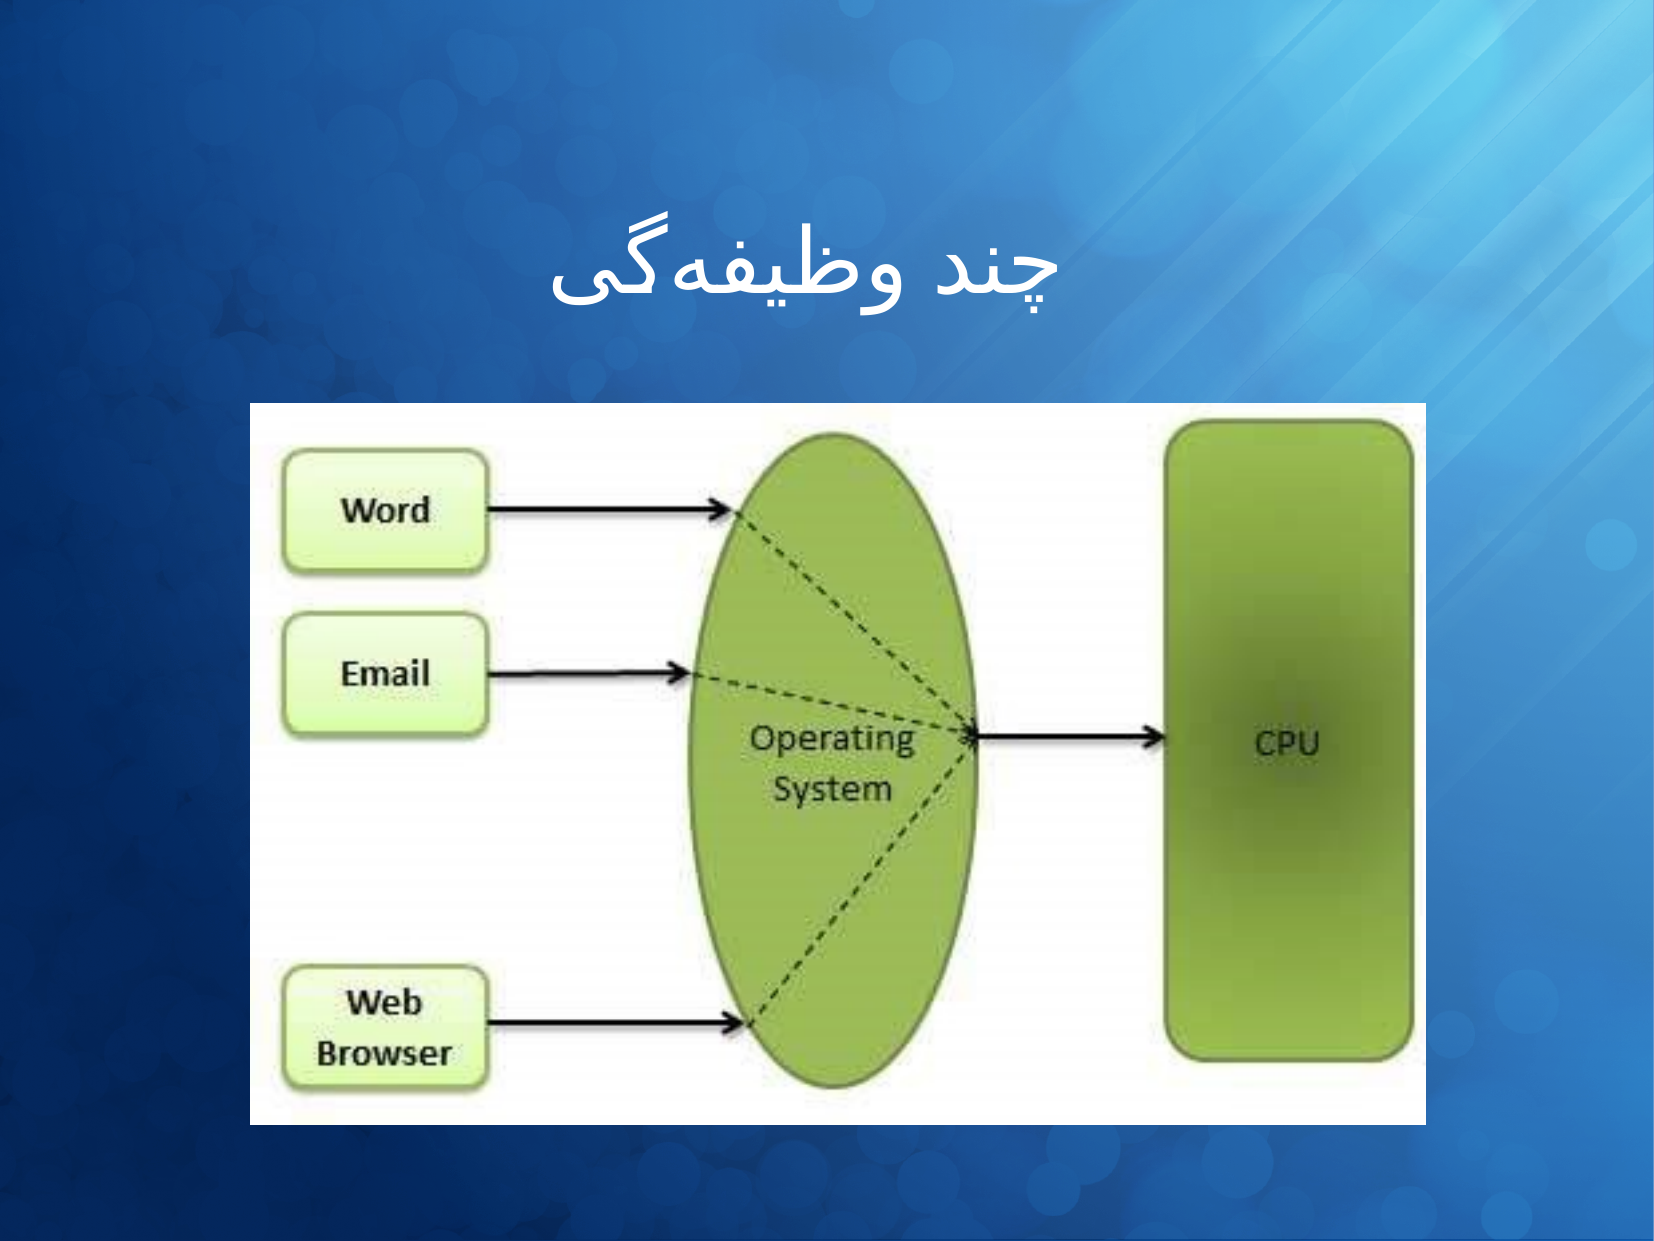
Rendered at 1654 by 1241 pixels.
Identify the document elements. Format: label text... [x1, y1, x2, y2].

picture [0, 0, 1654, 1241]
title چند وظیفه‌گی [112, 187, 1501, 356]
